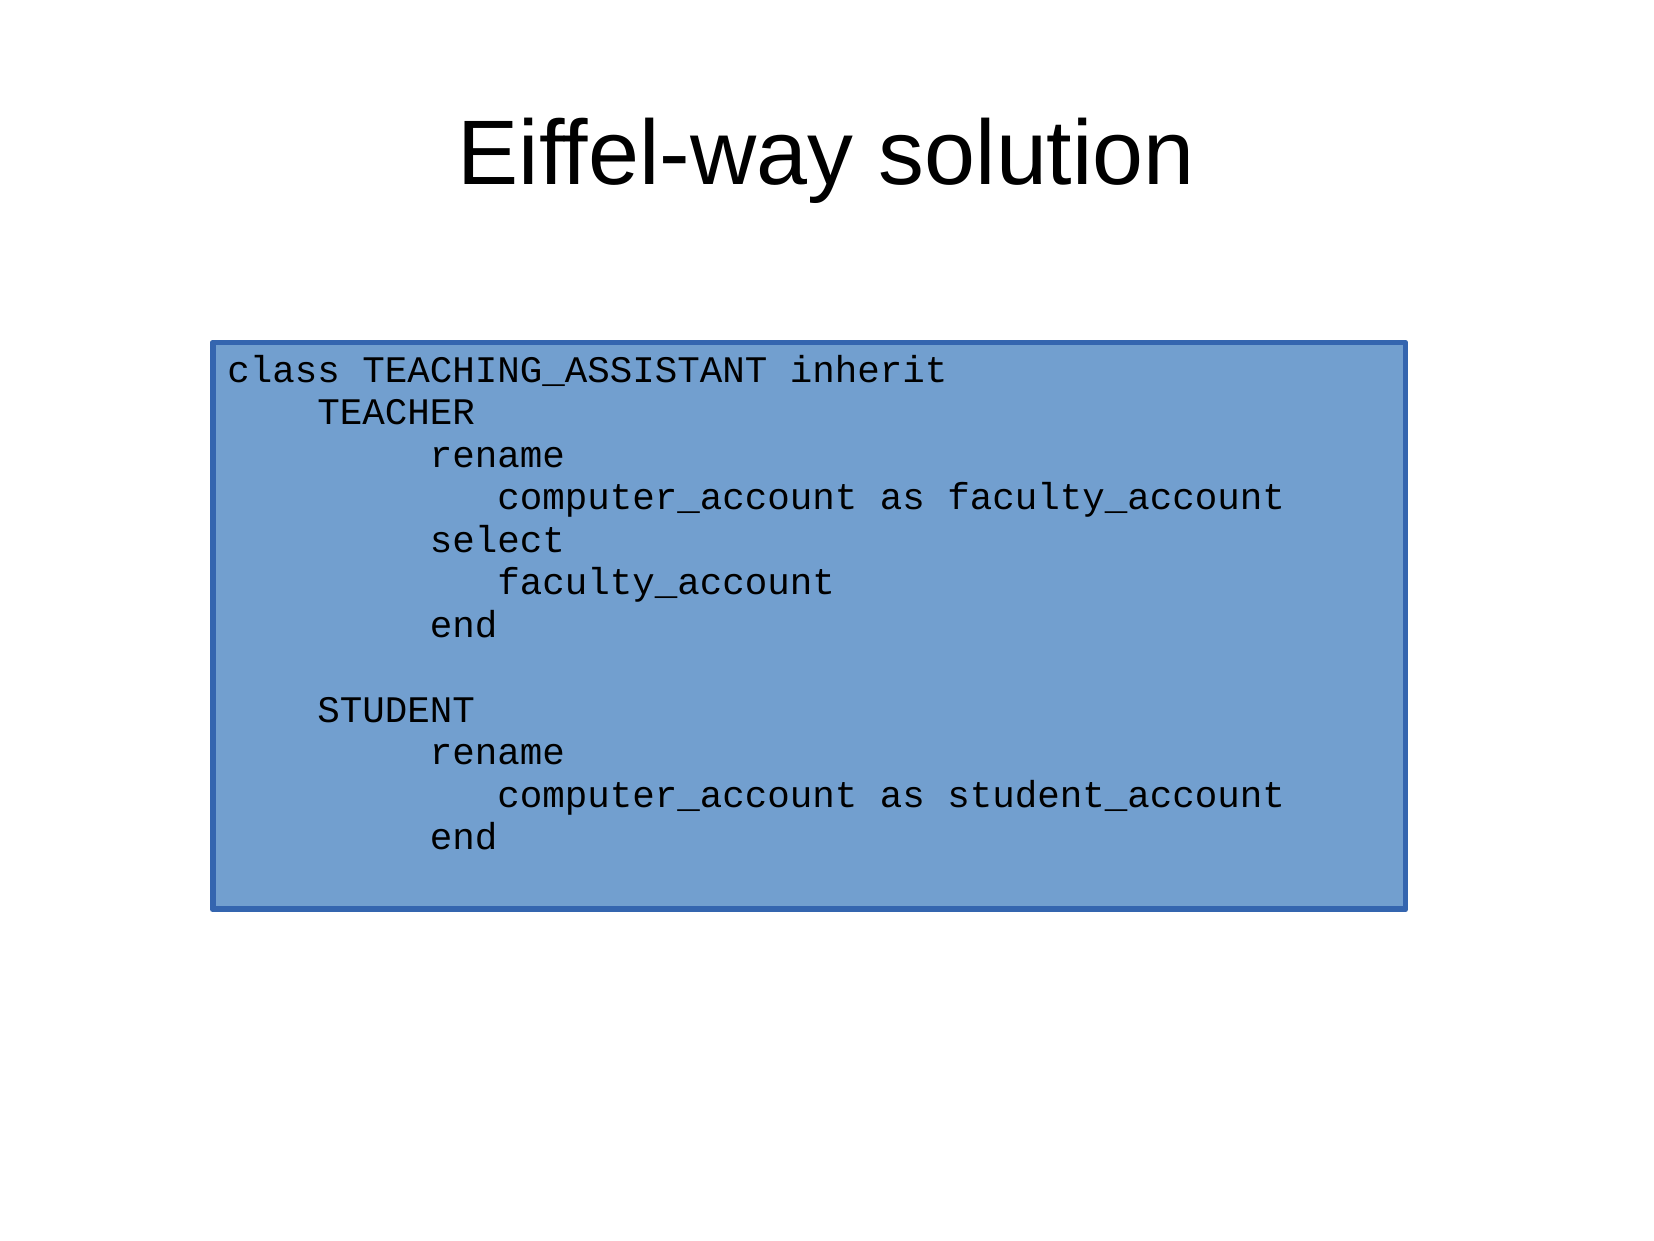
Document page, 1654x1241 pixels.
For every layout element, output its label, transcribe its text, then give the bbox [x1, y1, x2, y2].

text_box class TEACHING_ASSISTANT inherit TEACHER rename computer_account as faculty_account select faculty_account end STUDENT rename computer_account as student_account end [212, 343, 1406, 910]
title Eiffel-way solution [82, 49, 1571, 257]
